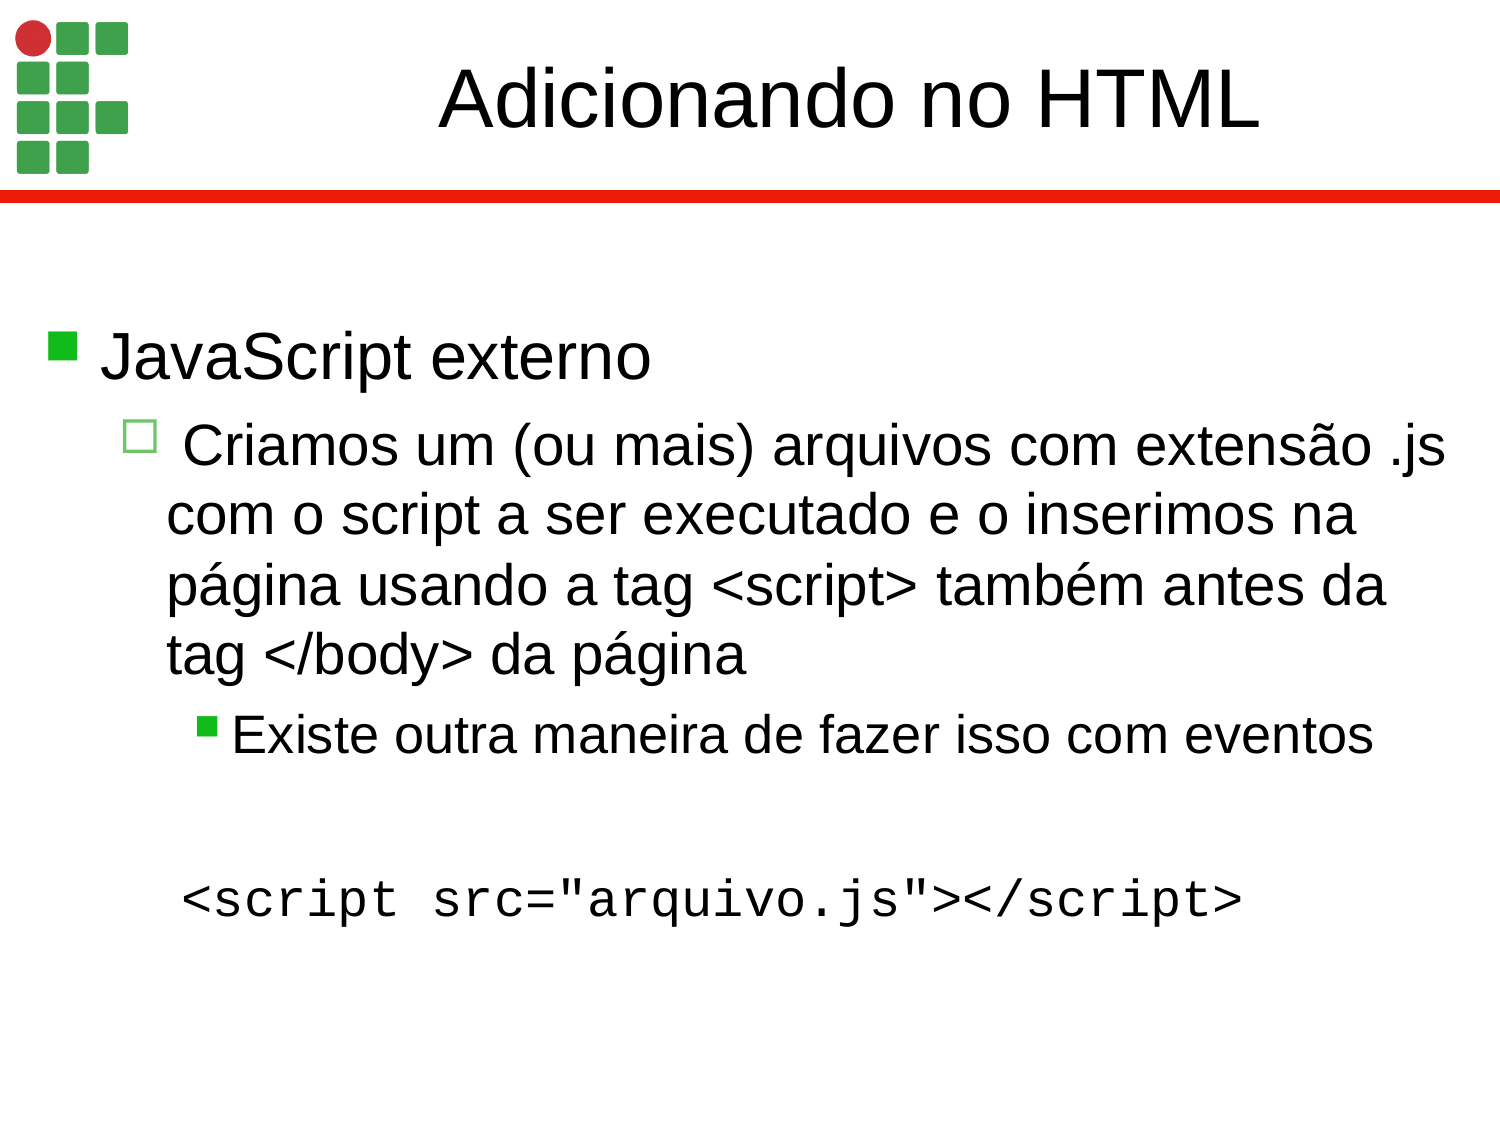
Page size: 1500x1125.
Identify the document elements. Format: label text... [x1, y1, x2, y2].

picture [14, 16, 130, 178]
title Adicionando no HTML [230, 0, 1471, 202]
list JavaScript externo Criamos um (ou mais) arquivos com extensão .js com o script a ser executado e o inserimos na página usando a tag <script> também antes da tag </body> da página Existe outra maneira de fazer isso com eventos <script src="arquivo.js"></script> [29, 207, 1471, 1087]
